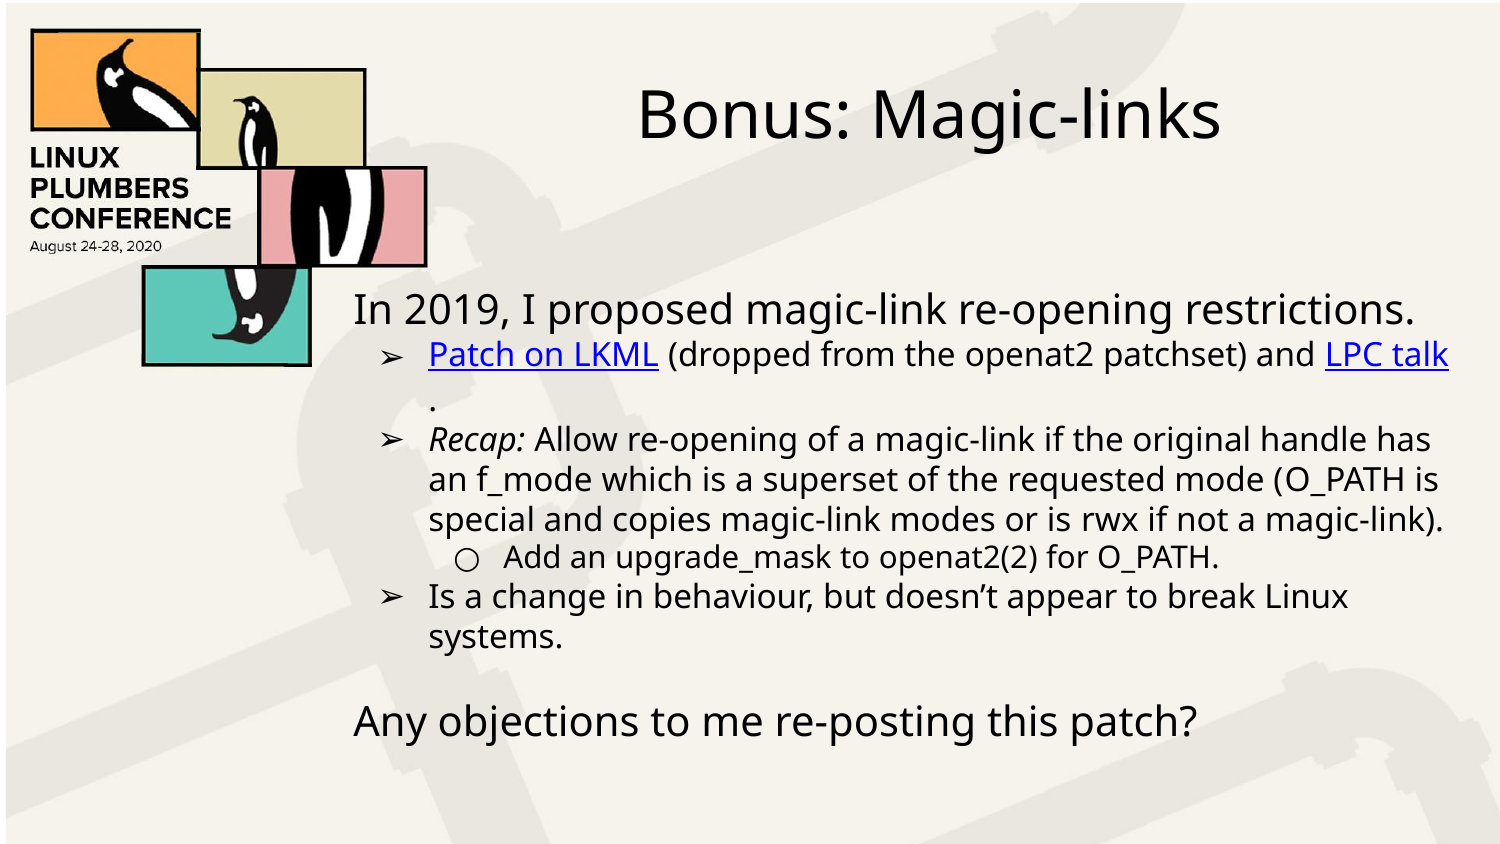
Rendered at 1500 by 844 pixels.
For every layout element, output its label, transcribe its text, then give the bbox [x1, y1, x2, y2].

picture [5, 3, 1500, 844]
list In 2019, I proposed magic-link re-opening restrictions. Patch on LKML (dropped from the openat2 patchset) and LPC talk. Recap: Allow re-opening of a magic-link if the original handle has an f_mode which is a superset of the requested mode (O_PATH is special and copies magic-link modes or is rwx if not a magic-link). Add an upgrade_mask to openat2(2) for O_PATH. Is a change in behaviour, but doesn’t appear to break Linux systems. Any objections to me re-posting this patch? [353, 282, 1452, 735]
title Bonus: Magic-links [435, 33, 1425, 191]
